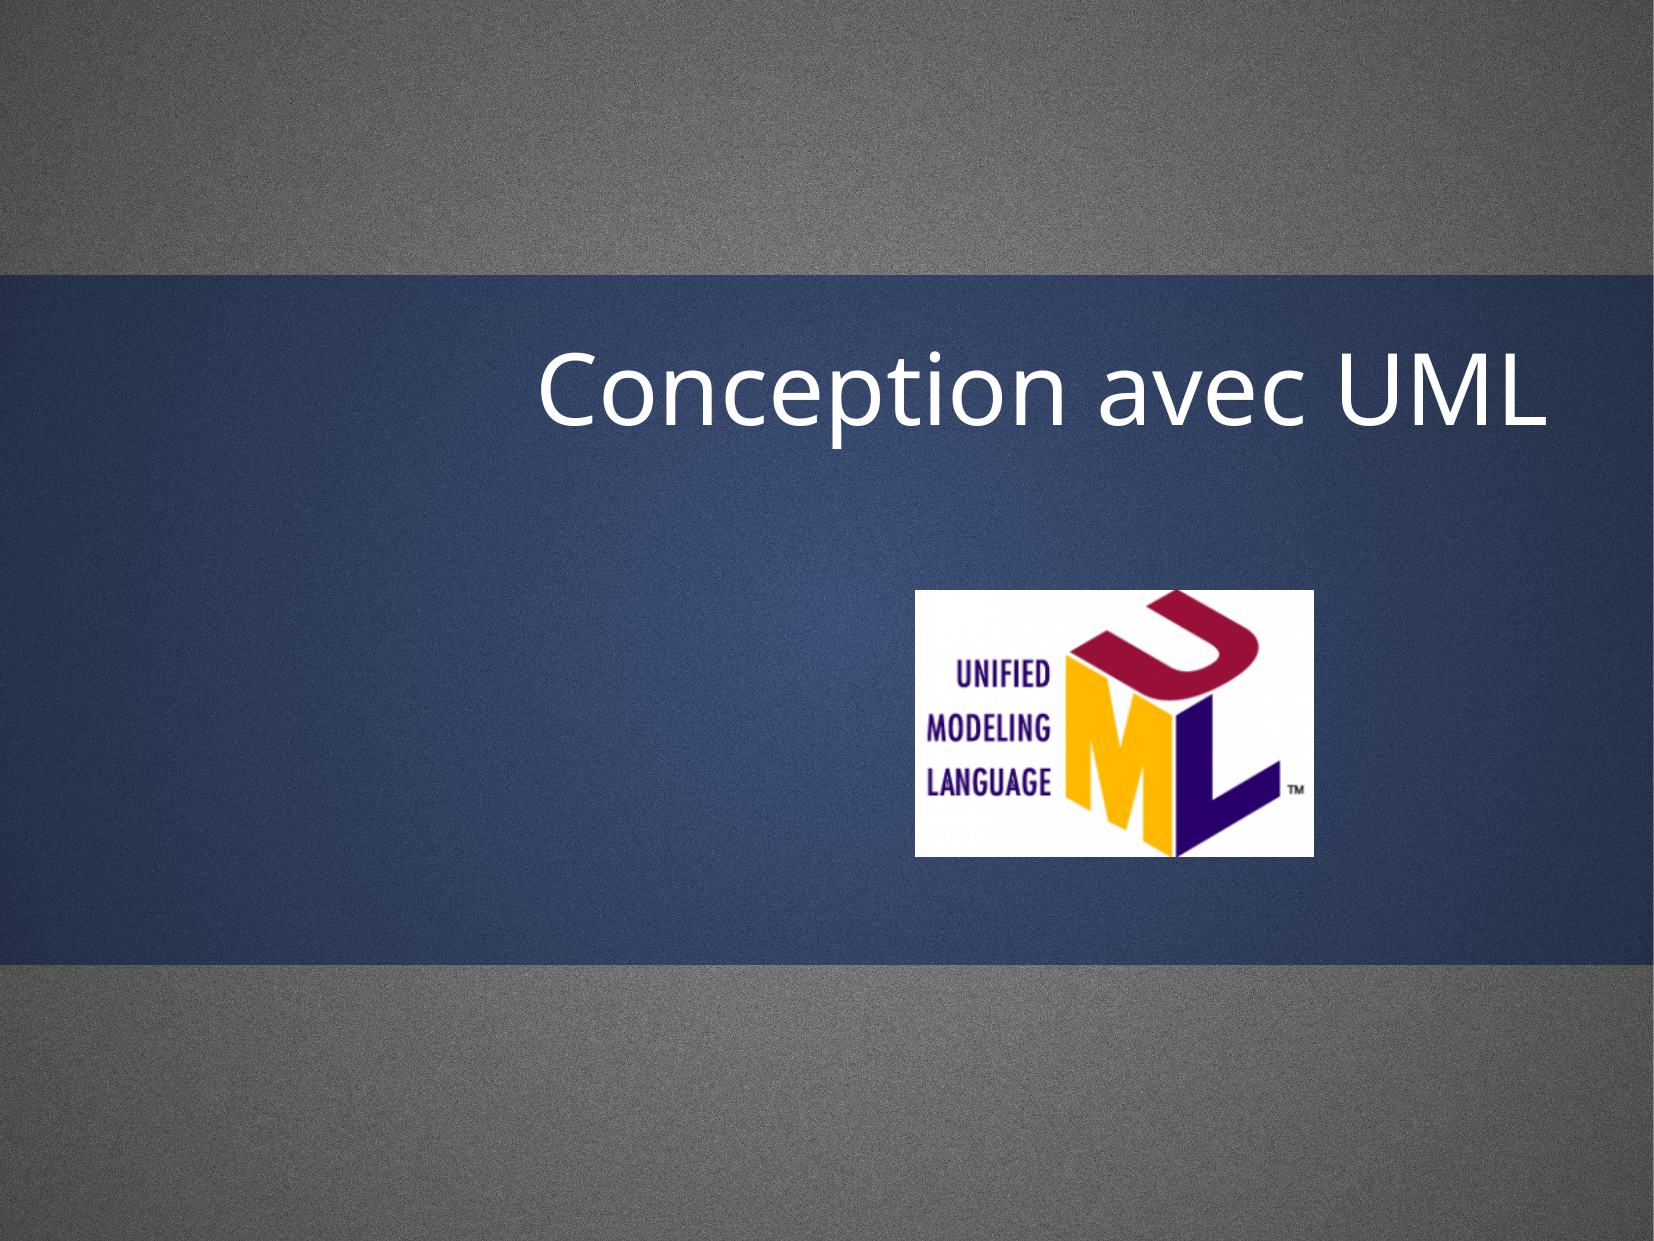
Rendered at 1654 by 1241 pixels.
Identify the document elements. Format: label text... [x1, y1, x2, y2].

text_box Conception avec UML [450, 310, 1565, 650]
picture [0, 0, 1654, 1241]
